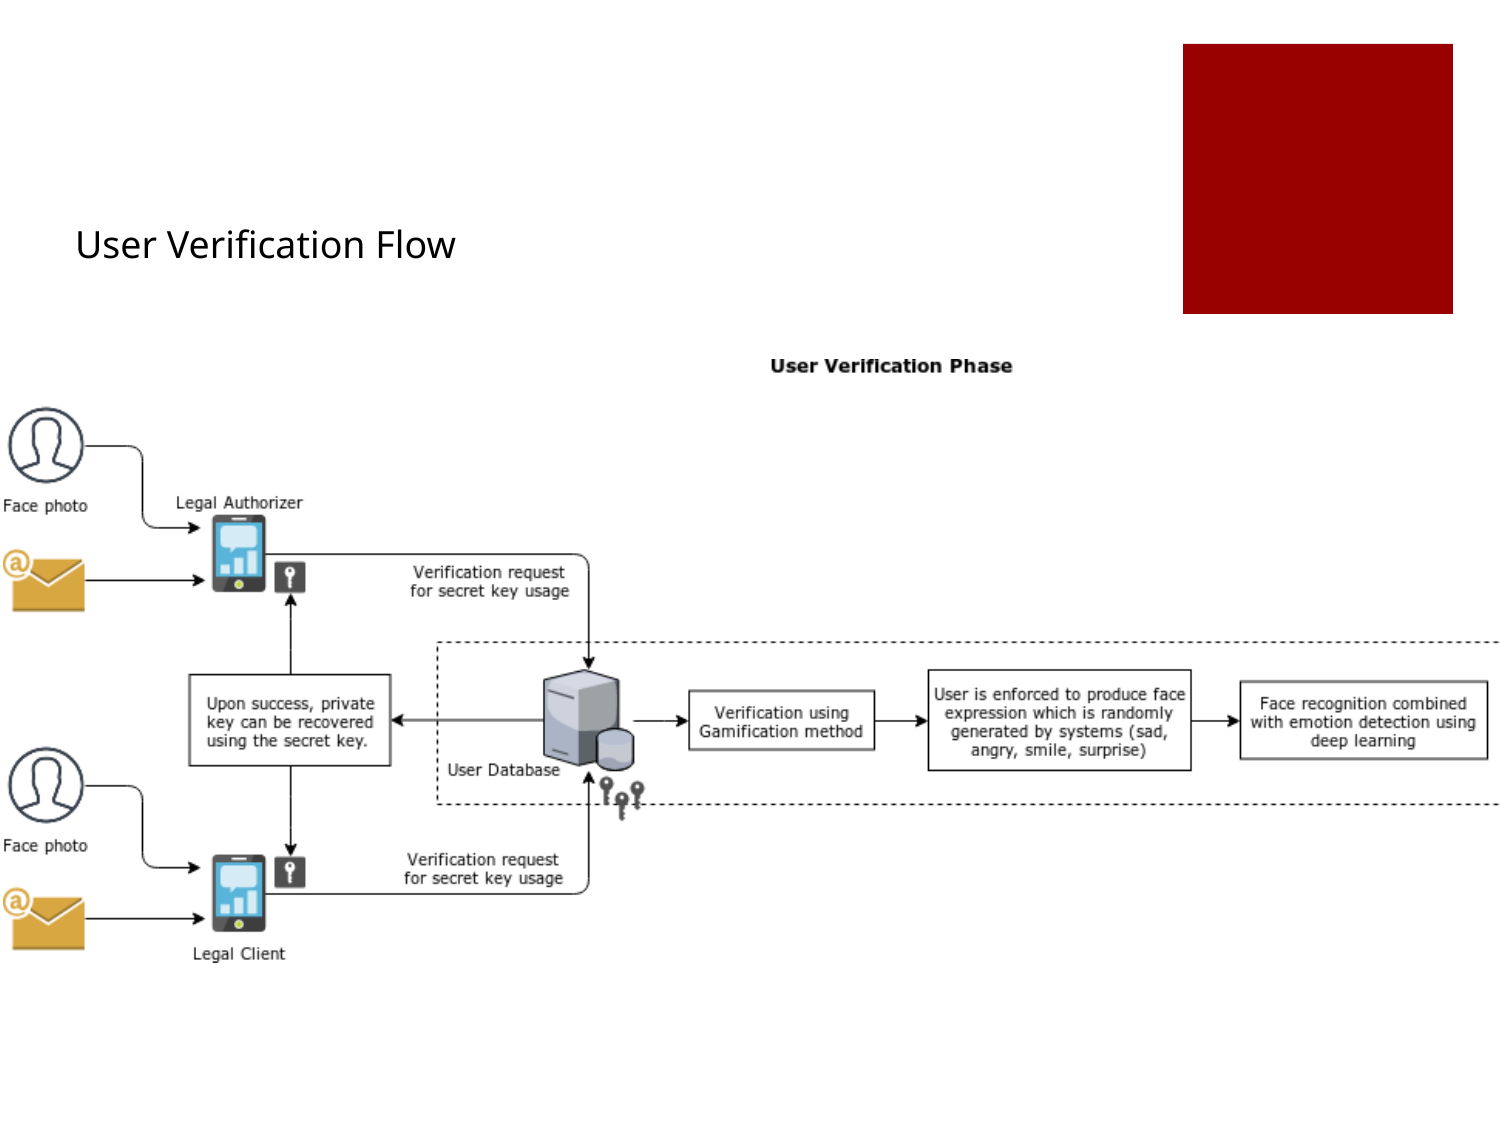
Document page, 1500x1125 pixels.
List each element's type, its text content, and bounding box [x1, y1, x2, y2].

picture [3, 359, 1500, 963]
title User Verification Flow [75, 149, 1143, 338]
